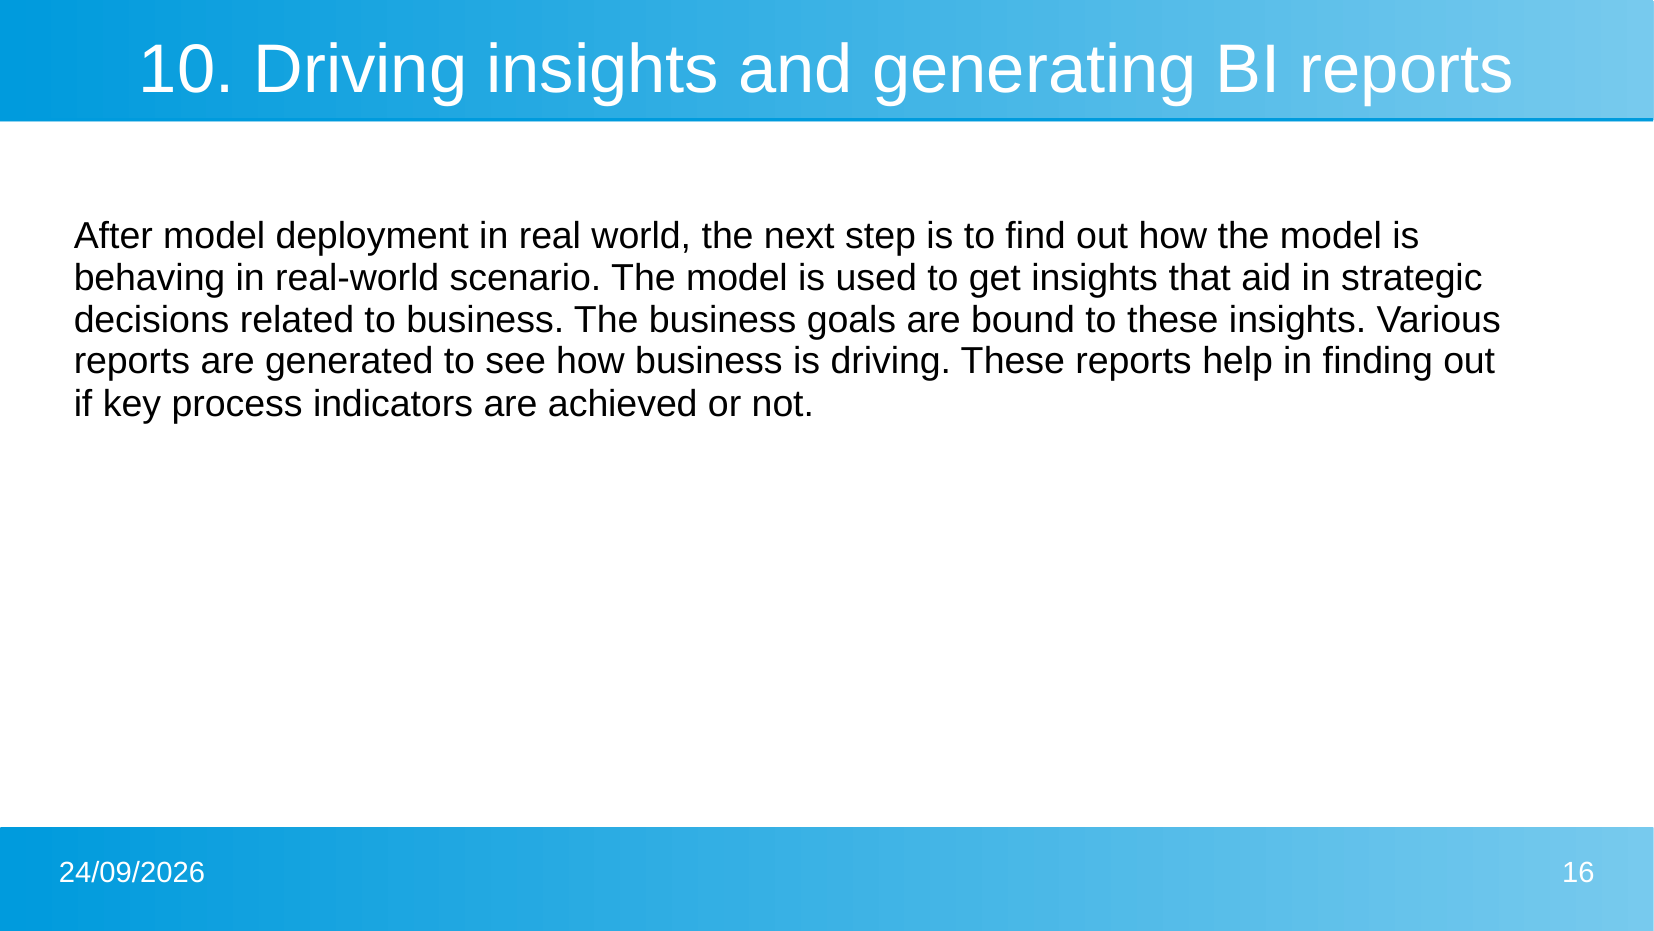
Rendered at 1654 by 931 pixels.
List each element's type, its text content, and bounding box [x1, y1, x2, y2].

text_box After model deployment in real world, the next step is to find out how the model is behaving in real-world scenario. The model is used to get insights that aid in strategic decisions related to business. The business goals are bound to these insights. Various reports are generated to see how business is driving. These reports help in finding out if key process indicators are achieved or not. [59, 206, 1536, 432]
title 10. Driving insights and generating BI reports [59, 29, 1595, 108]
